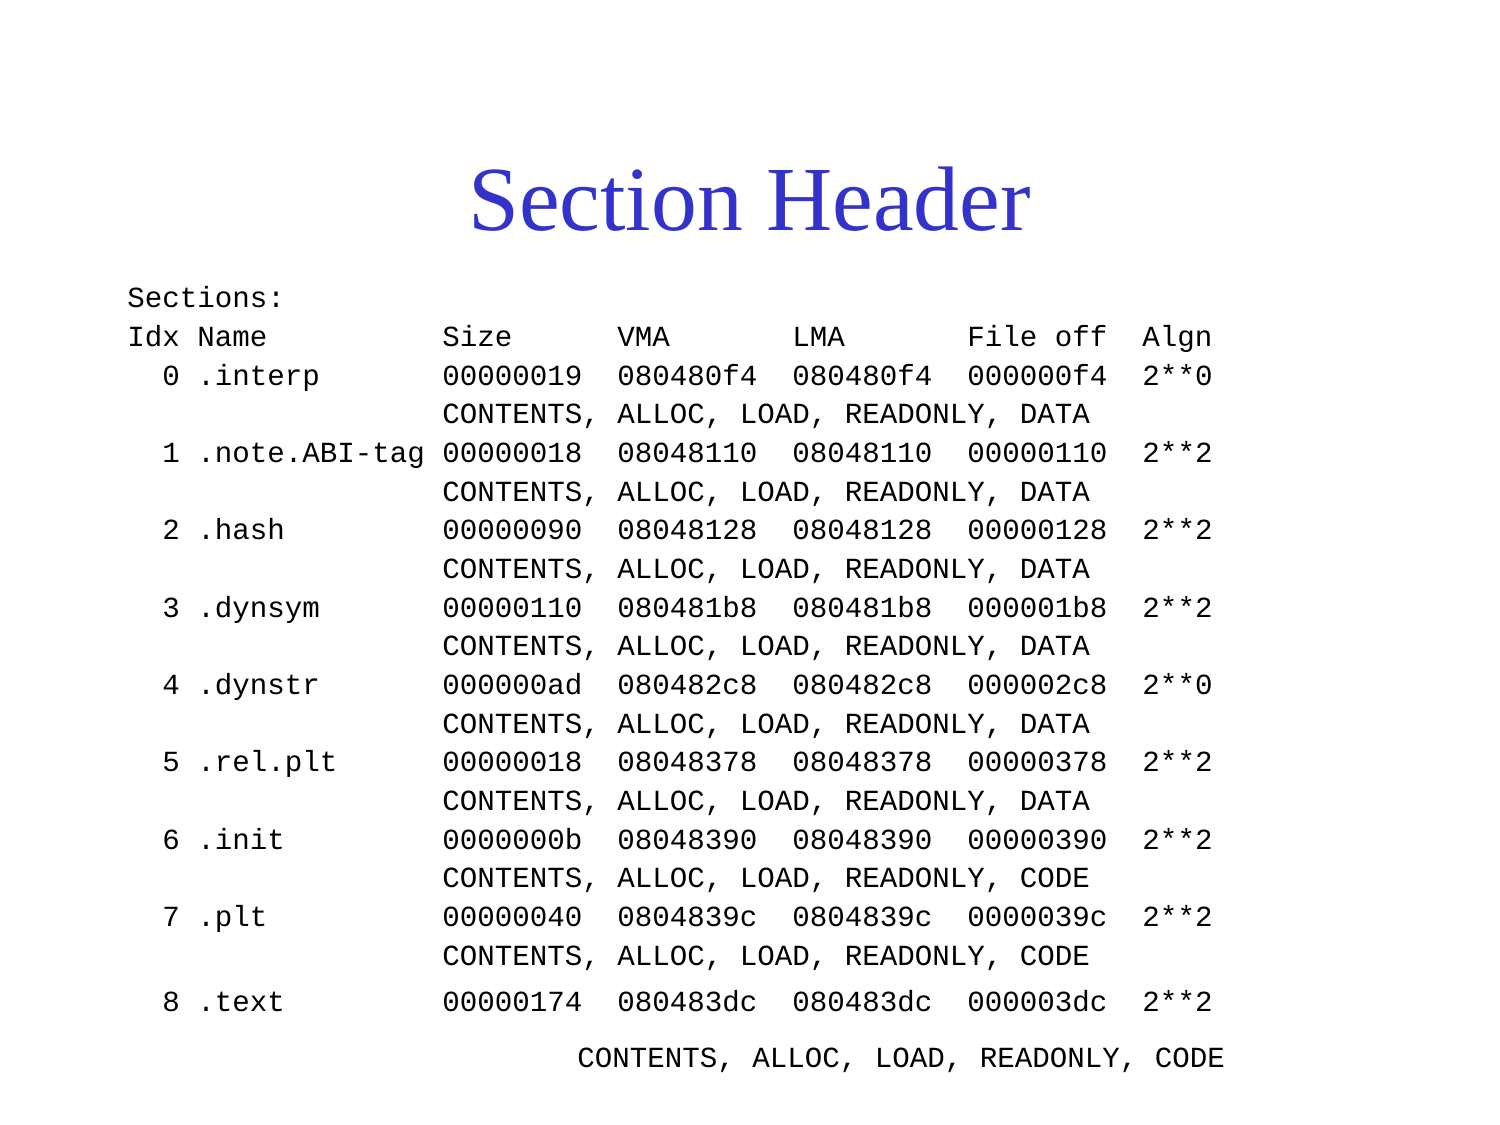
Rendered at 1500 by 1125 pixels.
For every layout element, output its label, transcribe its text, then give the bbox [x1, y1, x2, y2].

text_box Section Header [112, 99, 1388, 275]
text_box Sections: Idx Name Size VMA LMA File off Algn 0 .interp 00000019 080480f4 080480f4 000000f4 2**0 CONTENTS, ALLOC, LOAD, READONLY, DATA 1 .note.ABI-tag 00000018 08048110 08048110 00000110 2**2 CONTENTS, ALLOC, LOAD, READONLY, DATA 2 .hash 00000090 08048128 08048128 00000128 2**2 CONTENTS, ALLOC, LOAD, READONLY, DATA 3 .dynsym 00000110 080481b8 080481b8 000001b8 2**2 CONTENTS, ALLOC, LOAD, READONLY, DATA 4 .dynstr 000000ad 080482c8 080482c8 000002c8 2**0 CONTENTS, ALLOC, LOAD, READONLY, DATA 5 .rel.plt 00000018 08048378 08048378 00000378 2**2 CONTENTS, ALLOC, LOAD, READONLY, DATA 6 .init 0000000b 08048390 08048390 00000390 2**2 CONTENTS, ALLOC, LOAD, READONLY, CODE 7 .plt 00000040 0804839c 0804839c 0000039c 2**2 CONTENTS, ALLOC, LOAD, READONLY, CODE 8 .text 00000174 080483dc 080483dc 000003dc 2**2 CONTENTS, ALLOC, LOAD, READONLY, CODE [112, 275, 1450, 1000]
